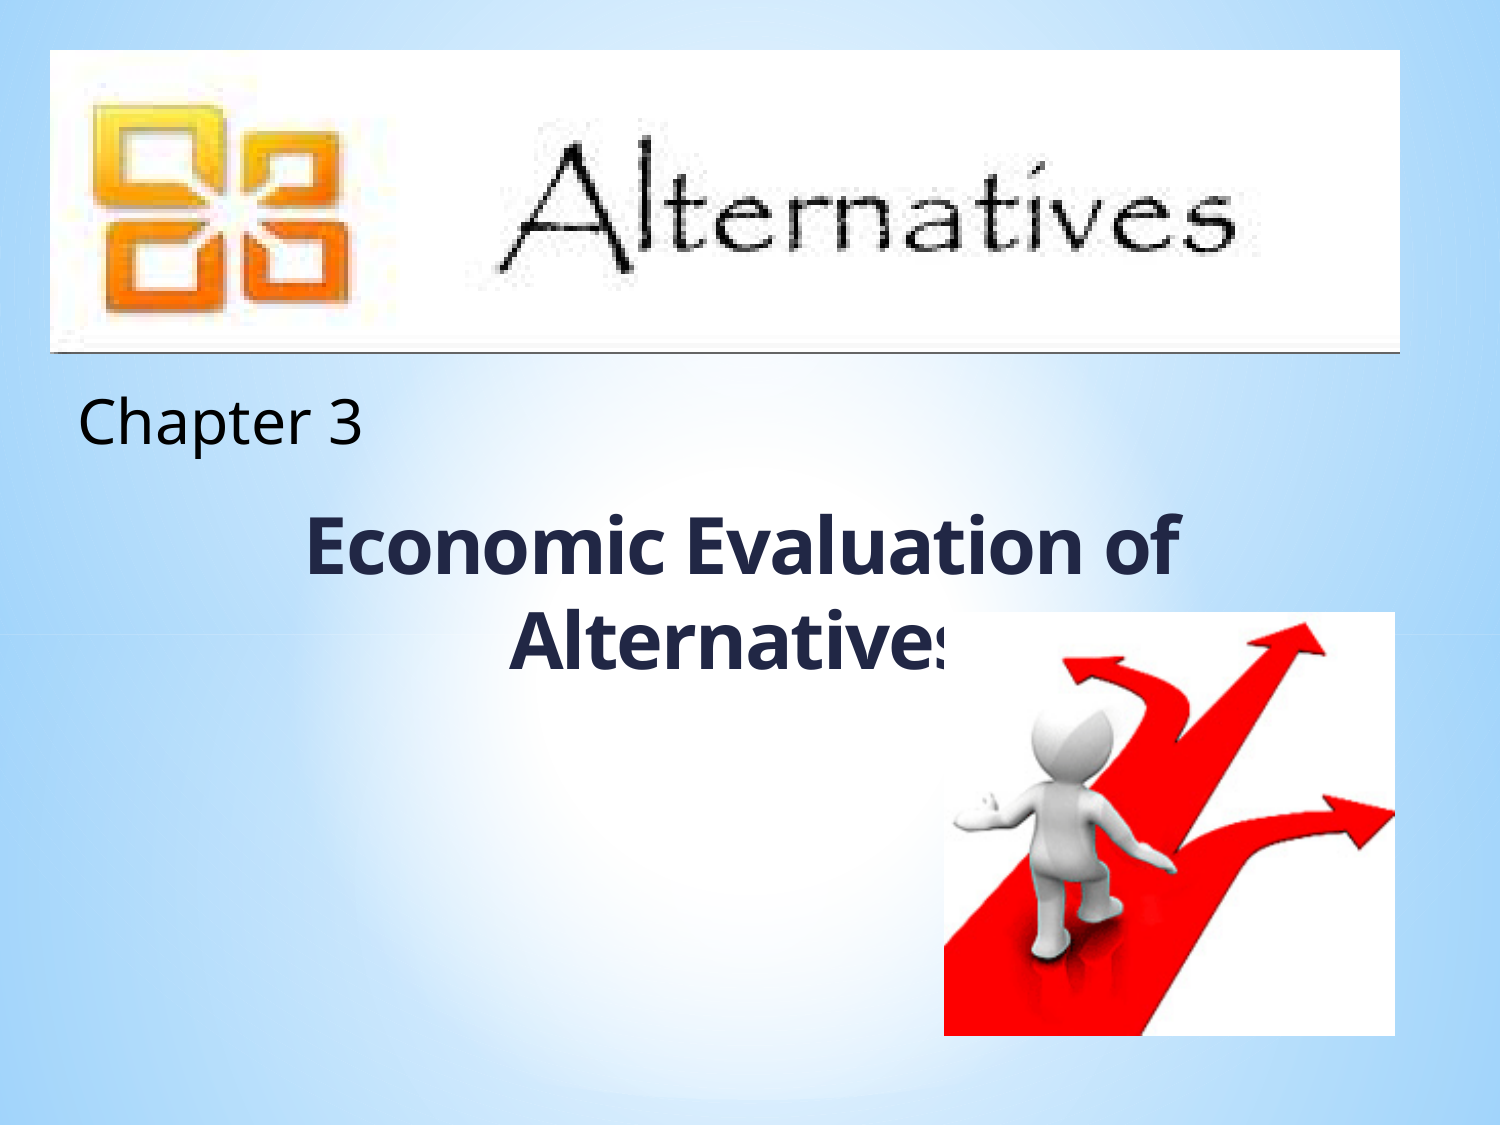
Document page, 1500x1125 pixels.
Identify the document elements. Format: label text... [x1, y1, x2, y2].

picture [50, 50, 1400, 354]
picture [944, 612, 1395, 1036]
subtitle Chapter 3 [62, 375, 988, 463]
title Economic Evaluation of Alternatives [137, 487, 1315, 625]
